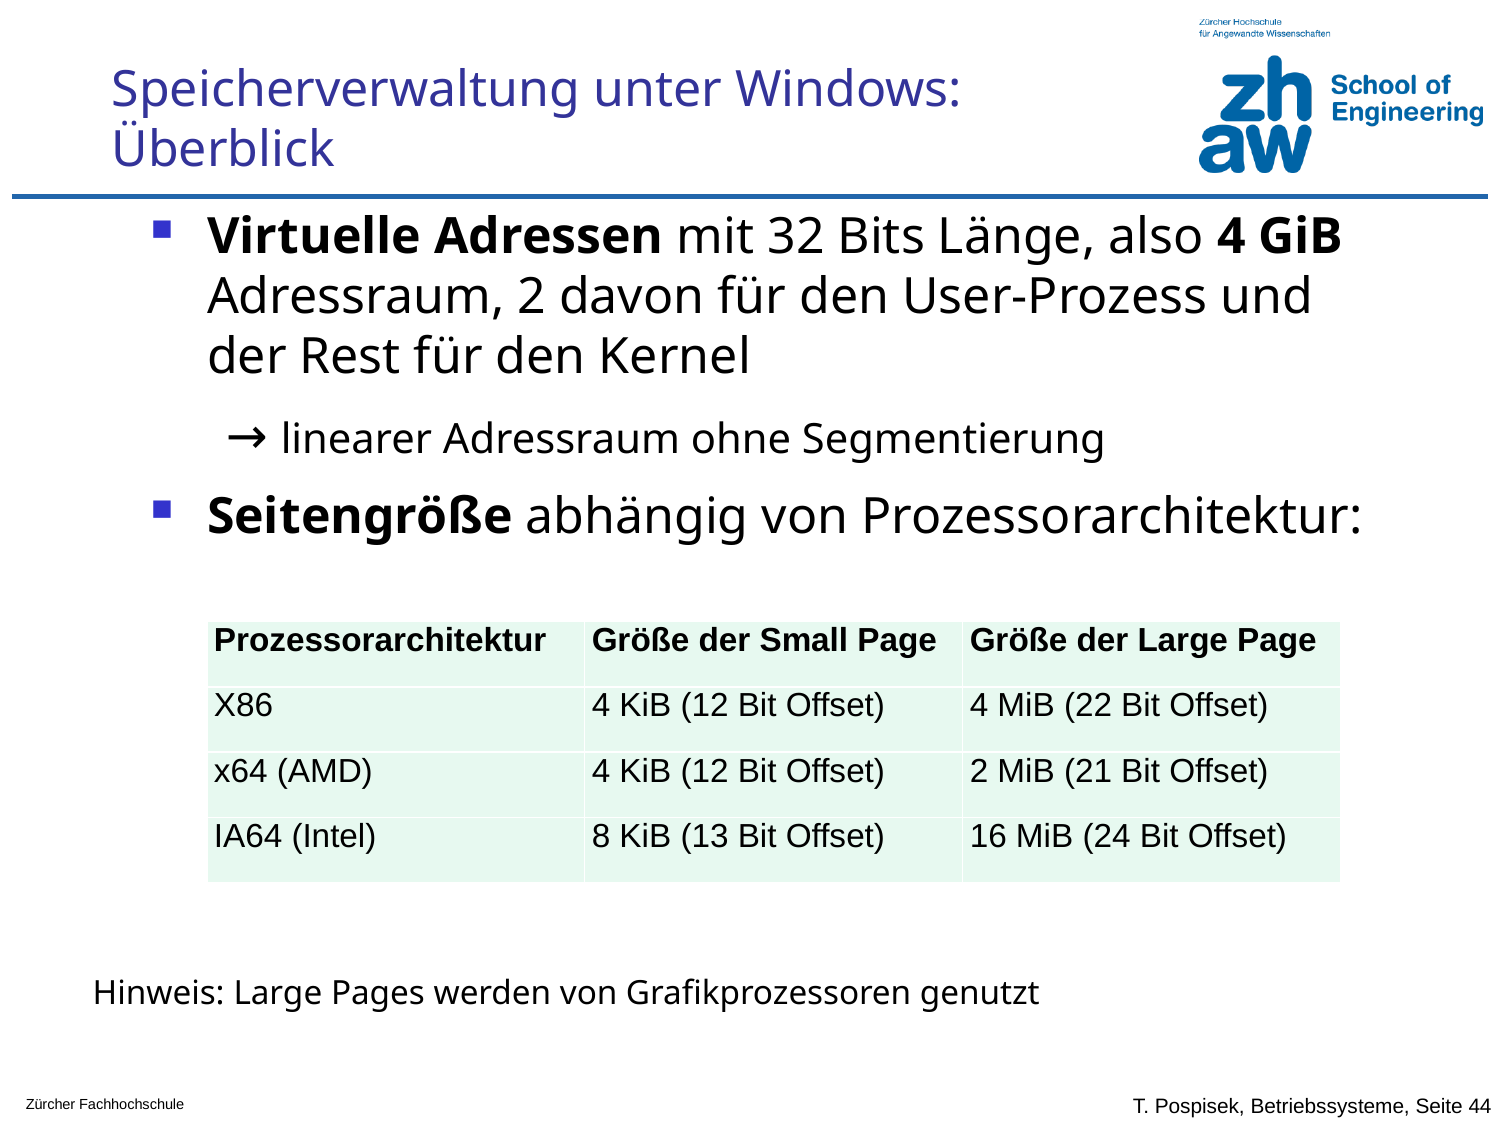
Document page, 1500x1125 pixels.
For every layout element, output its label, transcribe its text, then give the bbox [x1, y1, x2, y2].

table_cell X86 [208, 688, 584, 751]
table_cell 16 MiB (24 Bit Offset) [963, 818, 1340, 882]
table_cell 4 MiB (22 Bit Offset) [963, 688, 1340, 751]
picture [1199, 19, 1483, 173]
table_cell IA64 (Intel) [208, 818, 584, 882]
table_cell 2 MiB (21 Bit Offset) [963, 753, 1340, 817]
table_cell x64 (AMD) [208, 753, 584, 817]
list Virtuelle Adressen mit 32 Bits Länge, also 4 GiB Adressraum, 2 davon für den User-Prozess und der Rest für den Kernel → linearer Adressraum ohne Segmentierung Seitengröße abhängig von Prozessorarchitektur: [135, 196, 1390, 572]
table_header Größe der Large Page [963, 622, 1340, 686]
title Speicherverwaltung unter Windows: Überblick [96, 71, 1375, 185]
text_box Hinweis: Large Pages werden von Grafikprozessoren genutzt [77, 964, 1057, 1019]
table_header Größe der Small Page [585, 622, 962, 686]
table_cell 4 KiB (12 Bit Offset) [585, 753, 962, 817]
table_header Prozessorarchitektur [208, 622, 584, 686]
table_cell 8 KiB (13 Bit Offset) [585, 818, 962, 882]
table_cell 4 KiB (12 Bit Offset) [585, 688, 962, 751]
